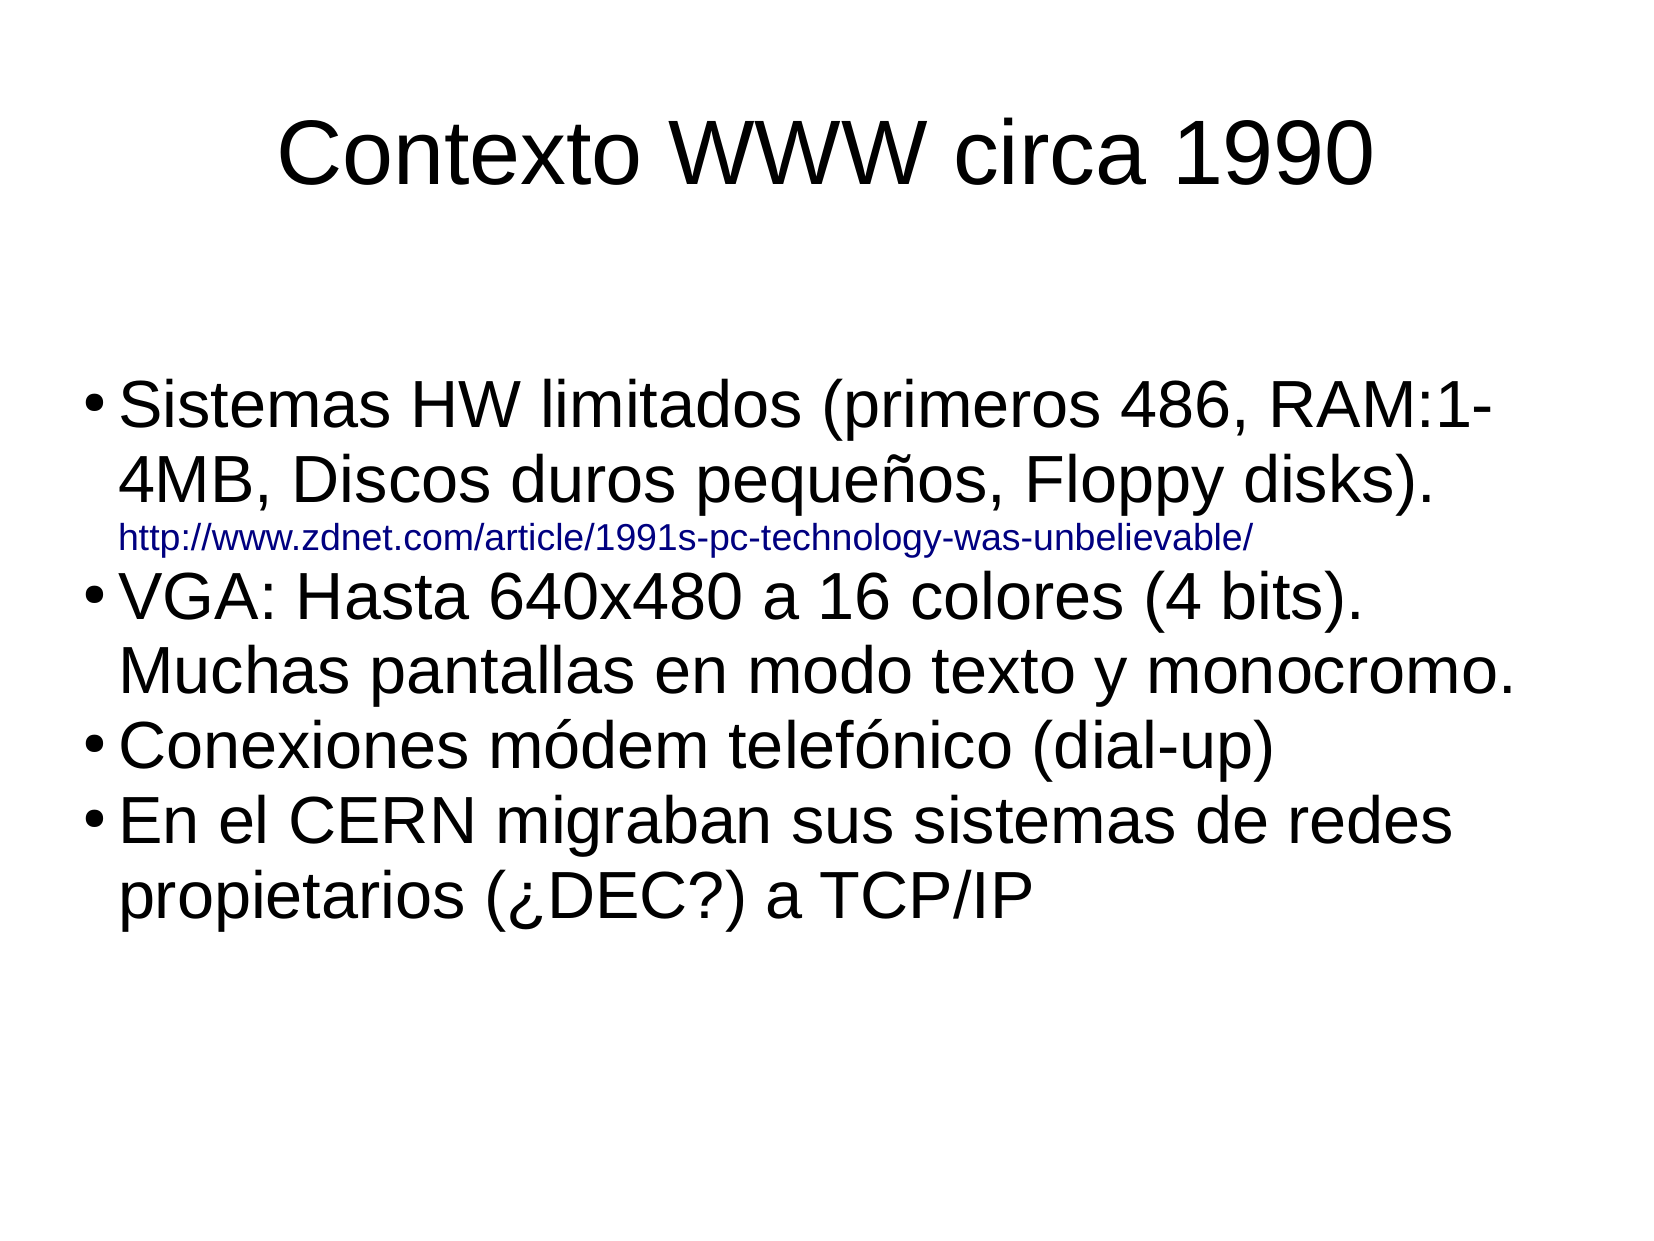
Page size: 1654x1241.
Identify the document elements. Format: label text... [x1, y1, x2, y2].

subtitle Sistemas HW limitados (primeros 486, RAM:1-4MB, Discos duros pequeños, Floppy disks). http://www.zdnet.com/article/1991s-pc-technology-was-unbelievable/ VGA: Hasta 640x480 a 16 colores (4 bits). Muchas pantallas en modo texto y monocromo. Conexiones módem telefónico (dial-up) En el CERN migraban sus sistemas de redes propietarios (¿DEC?) a TCP/IP [82, 290, 1571, 1010]
title Contexto WWW circa 1990 [82, 49, 1571, 257]
